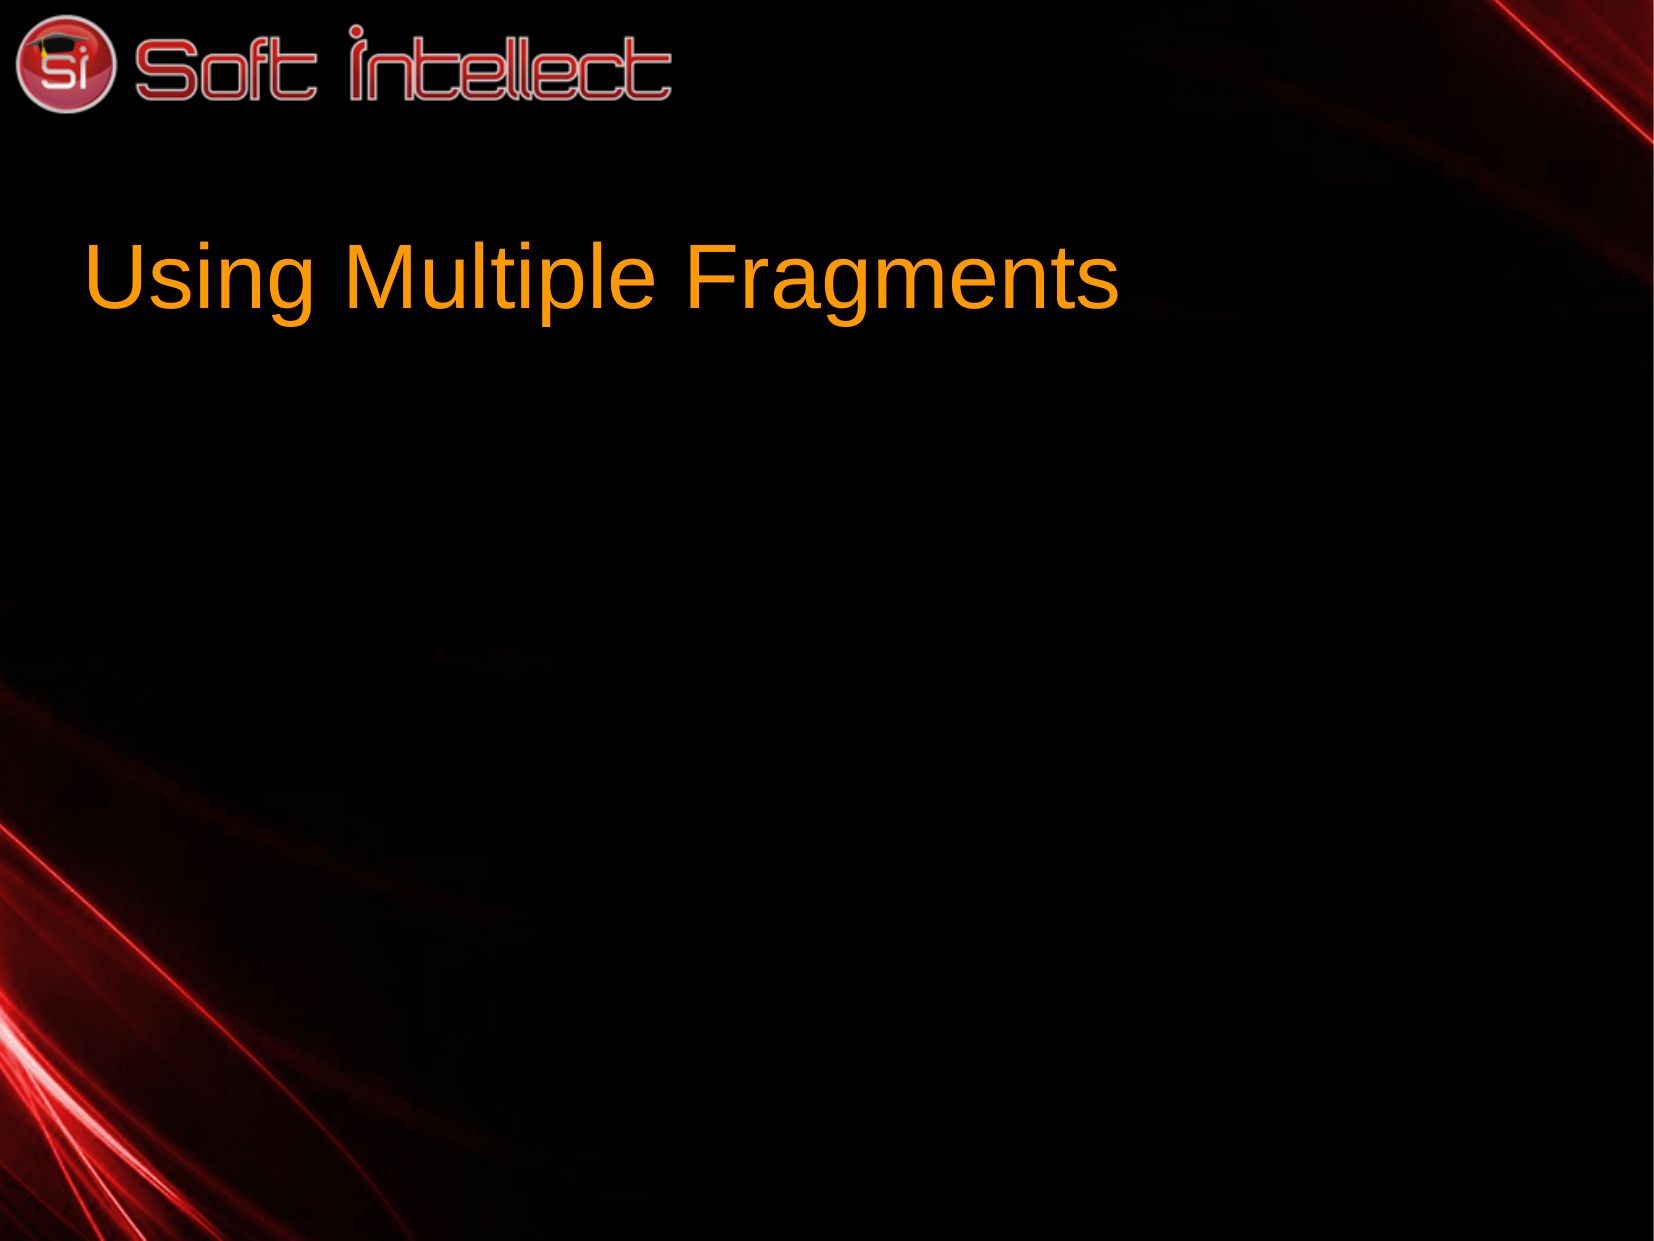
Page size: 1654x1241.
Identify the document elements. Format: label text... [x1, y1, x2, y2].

picture [0, 0, 1654, 1241]
title Using Multiple Fragments [82, 173, 1571, 381]
